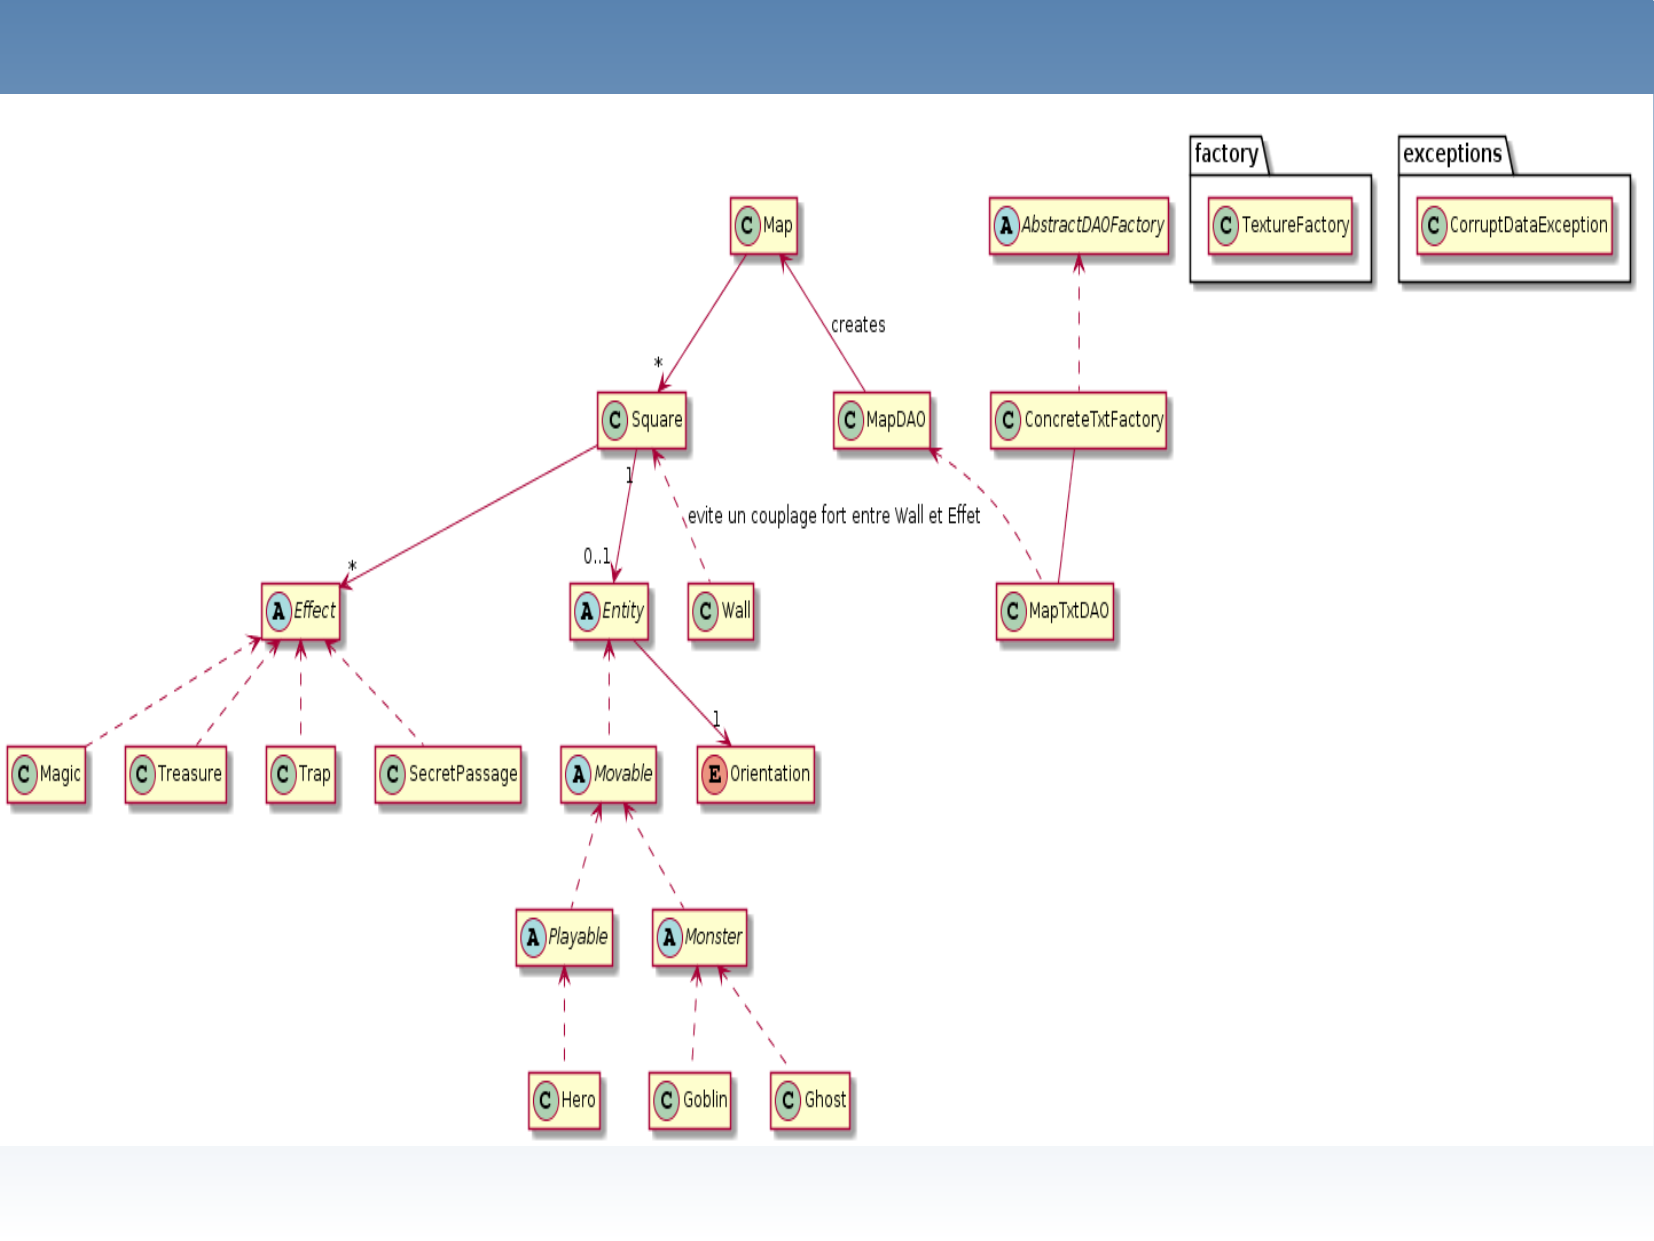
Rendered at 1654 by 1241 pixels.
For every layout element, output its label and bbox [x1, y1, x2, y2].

picture [0, 94, 1654, 1146]
